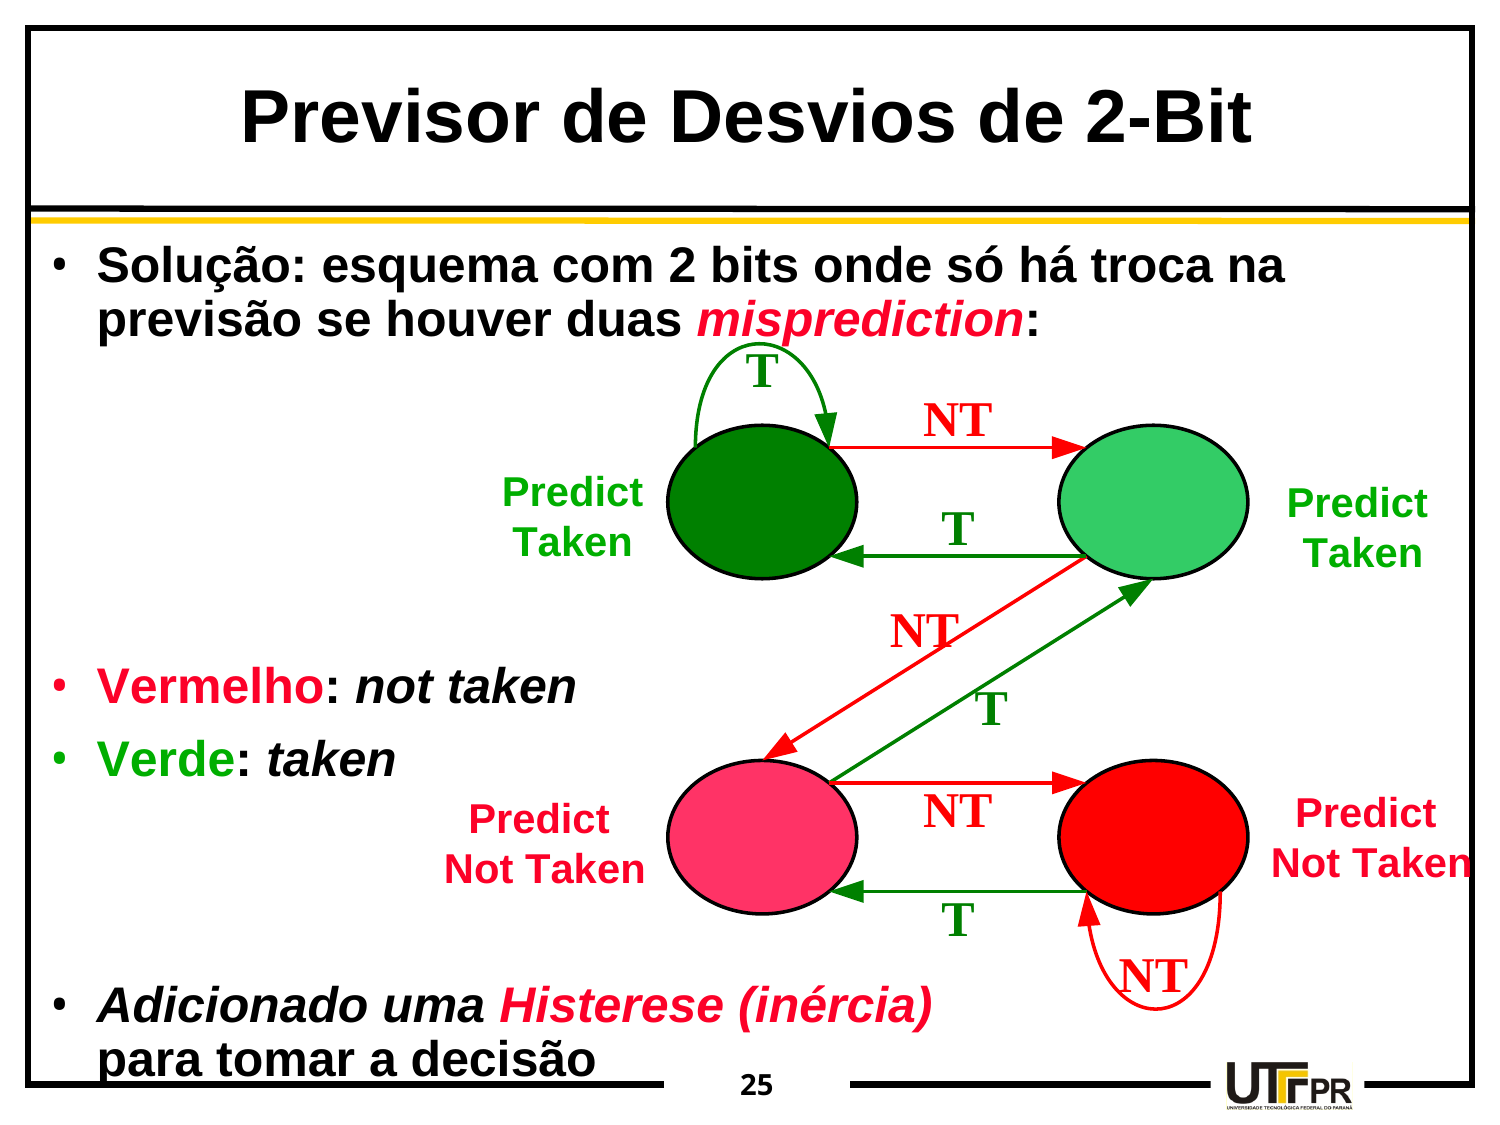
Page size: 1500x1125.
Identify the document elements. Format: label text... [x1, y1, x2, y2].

text_box [1058, 760, 1248, 914]
text_box [1058, 425, 1248, 579]
text_box Predict Not Taken [1255, 778, 1488, 894]
text_box [667, 760, 857, 914]
text_box Predict Taken [1271, 468, 1455, 584]
title Previsor de Desvios de 2-Bit [23, 35, 1471, 201]
text_box Predict Taken [487, 457, 659, 573]
text_box [667, 425, 857, 579]
text_box Predict Not Taken [429, 784, 661, 899]
list Solução: esquema com 2 bits onde só há troca na previsão se houver duas misprediction: Vermelho: not taken Verde: taken Adicionado uma Histerese (inércia) para tomar a decisão [35, 231, 1462, 1125]
